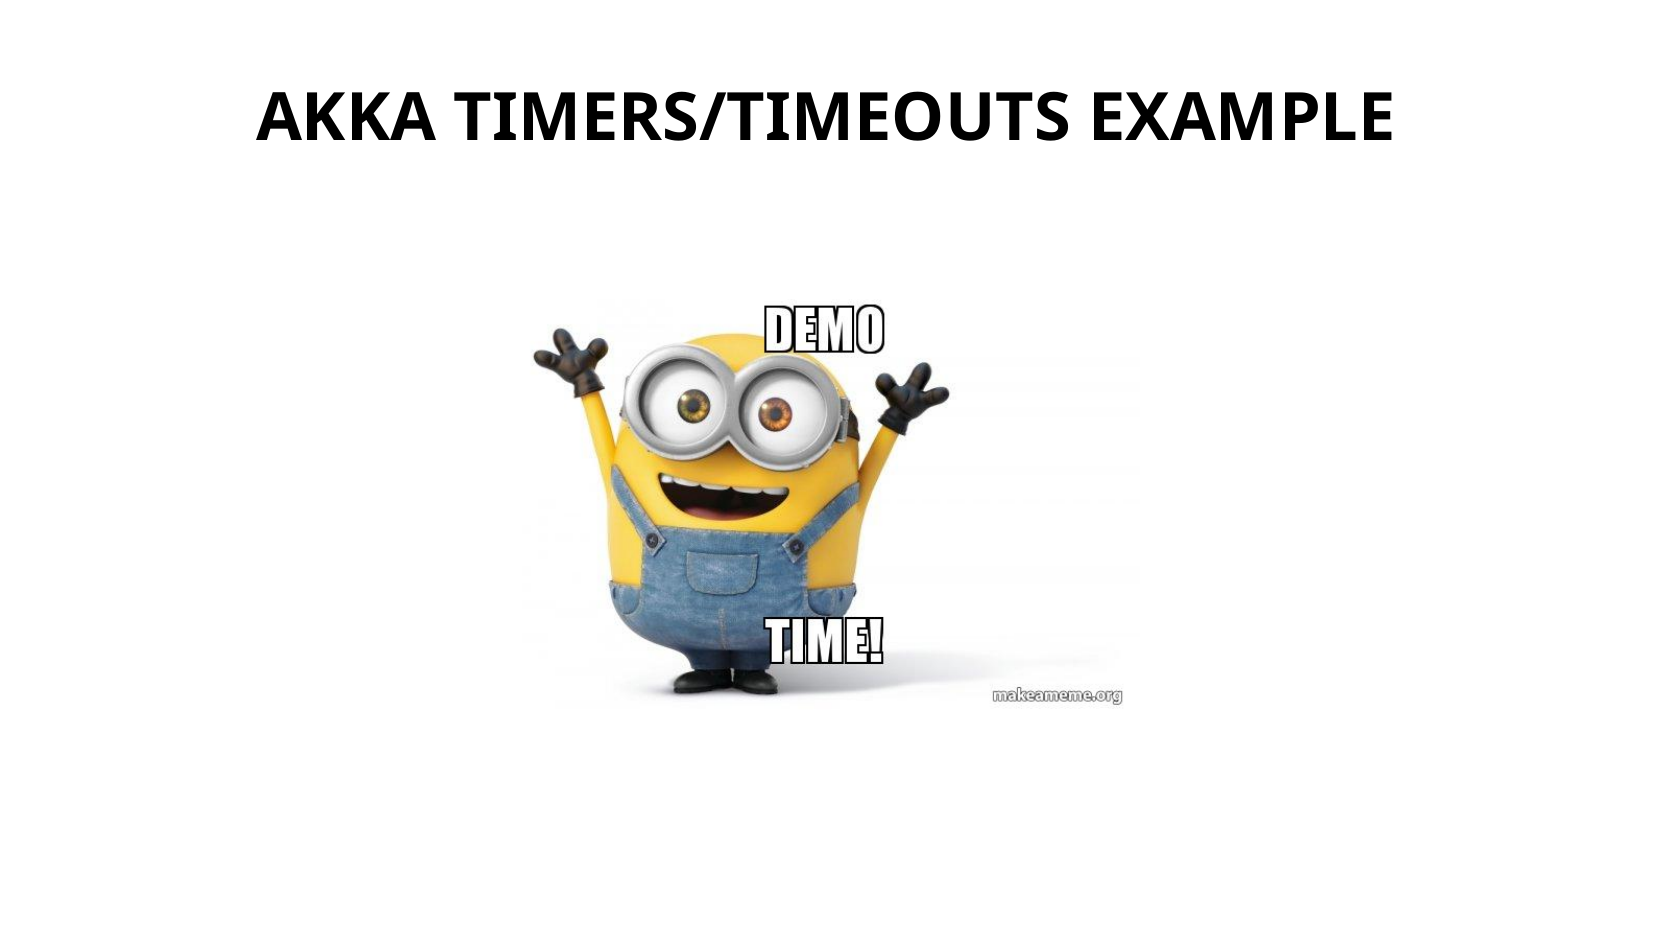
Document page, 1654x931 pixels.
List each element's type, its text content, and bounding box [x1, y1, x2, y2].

picture [514, 291, 1140, 710]
title AKKA TIMERS/TIMEOUTS EXAMPLE [82, 33, 1571, 196]
